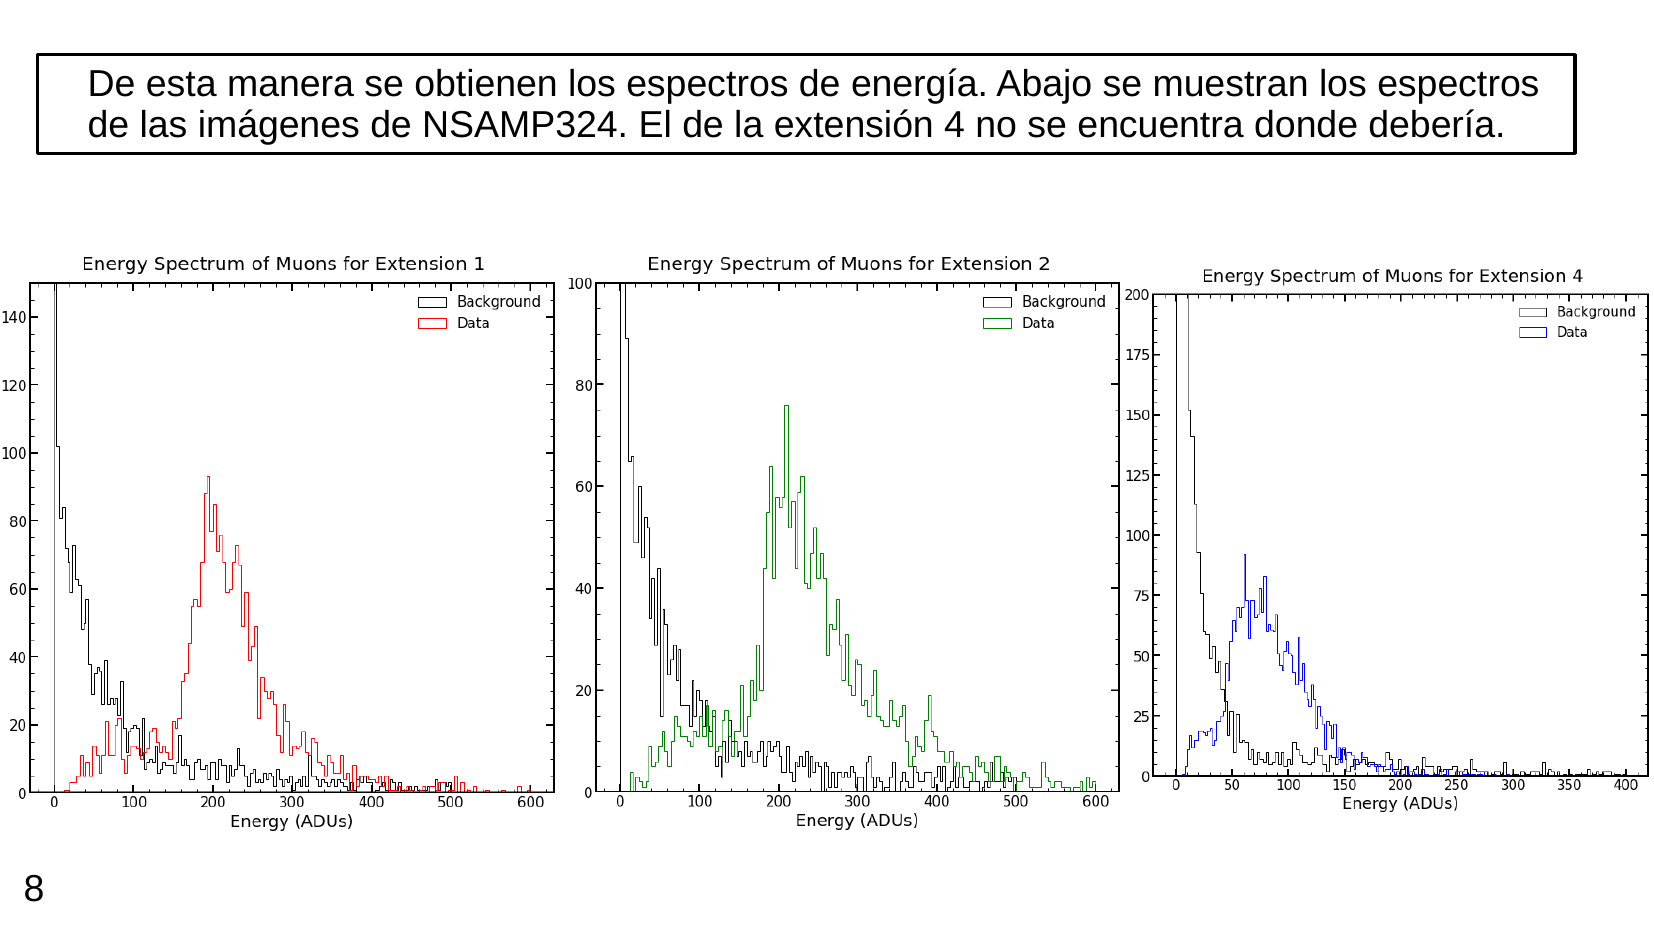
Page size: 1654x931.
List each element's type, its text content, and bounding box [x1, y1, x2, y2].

picture [0, 249, 1654, 837]
text_box De esta manera se obtienen los espectros de energía. Abajo se muestran los espectros de las imágenes de NSAMP324. El de la extensión 4 no se encuentra donde debería. [37, 54, 1576, 154]
text_box <number> [8, 860, 638, 931]
